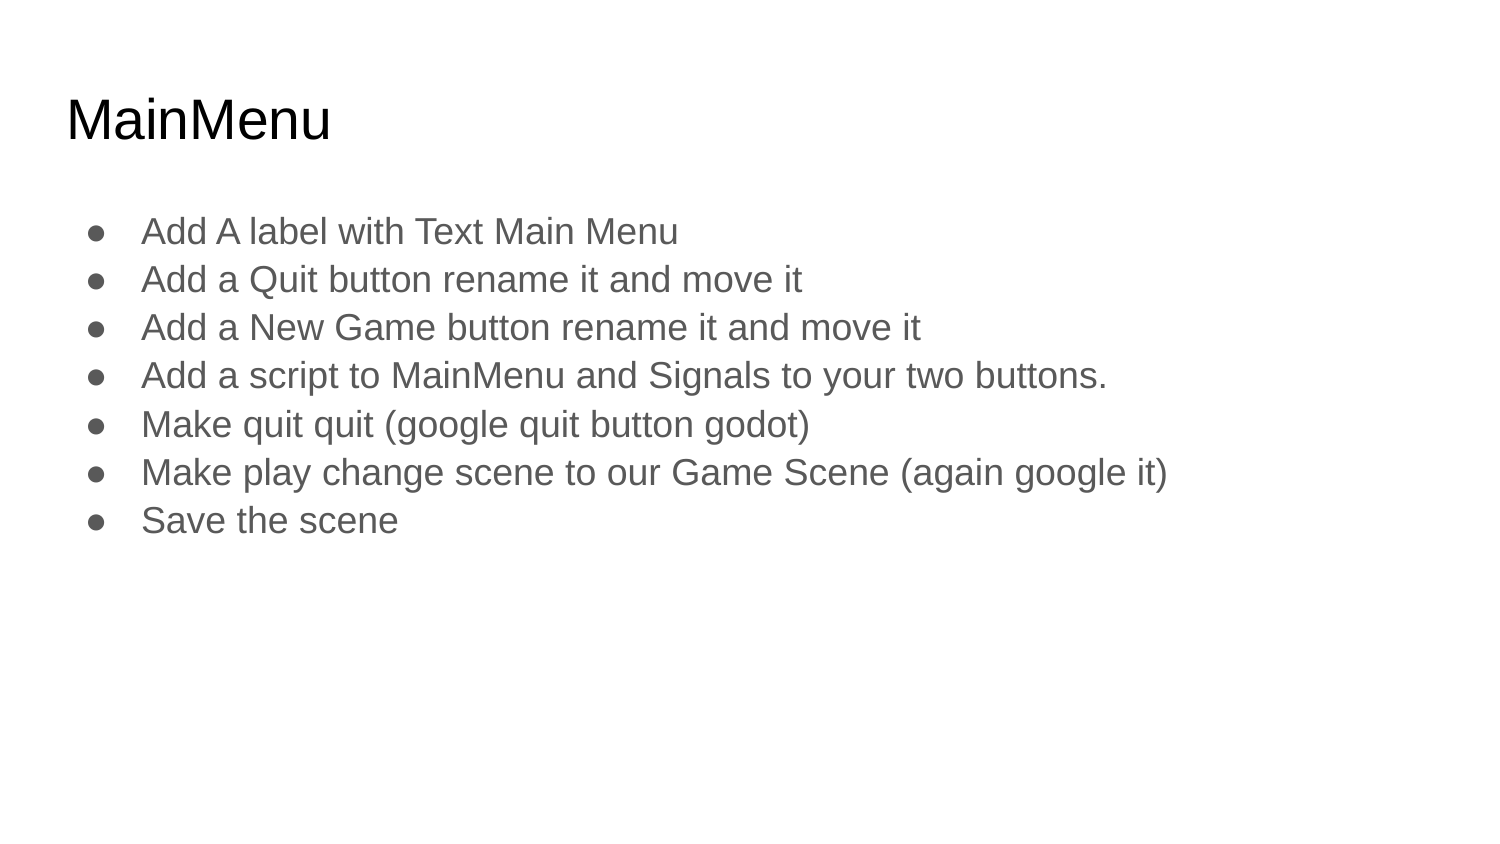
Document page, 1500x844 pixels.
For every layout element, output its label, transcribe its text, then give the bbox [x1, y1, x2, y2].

list Add A label with Text Main Menu Add a Quit button rename it and move it Add a New Game button rename it and move it Add a script to MainMenu and Signals to your two buttons. Make quit quit (google quit button godot) Make play change scene to our Game Scene (again google it) Save the scene [51, 189, 1449, 750]
title MainMenu [51, 72, 1449, 167]
